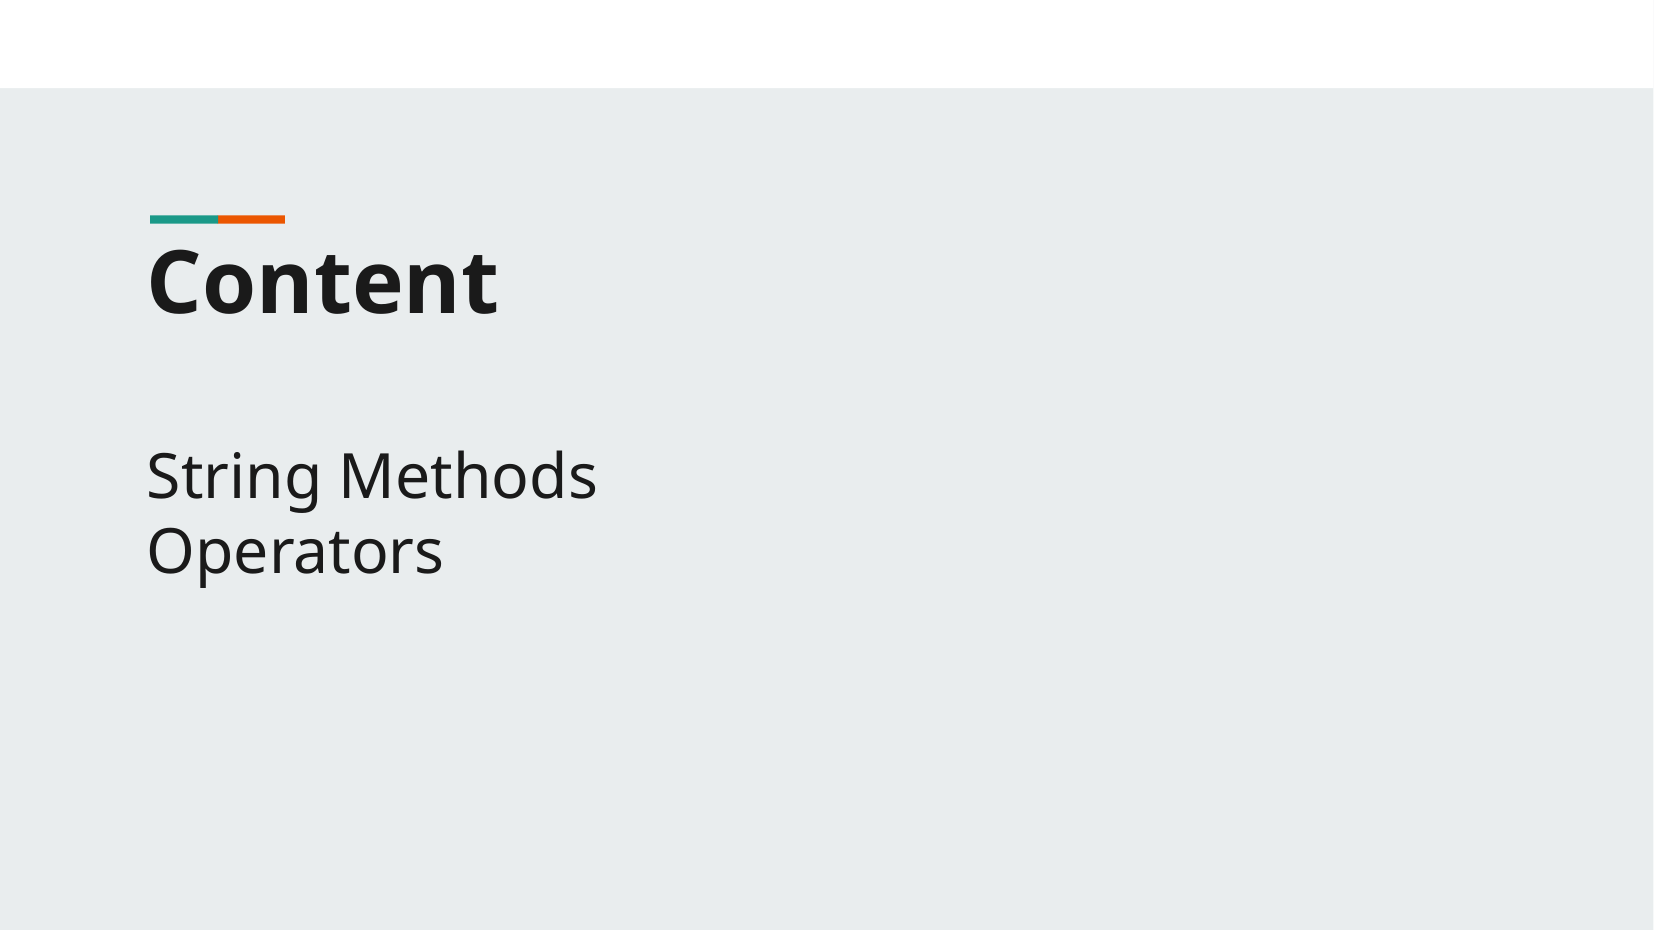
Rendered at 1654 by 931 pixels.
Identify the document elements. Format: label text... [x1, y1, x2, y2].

title Content String Methods Operators [131, 211, 1523, 513]
